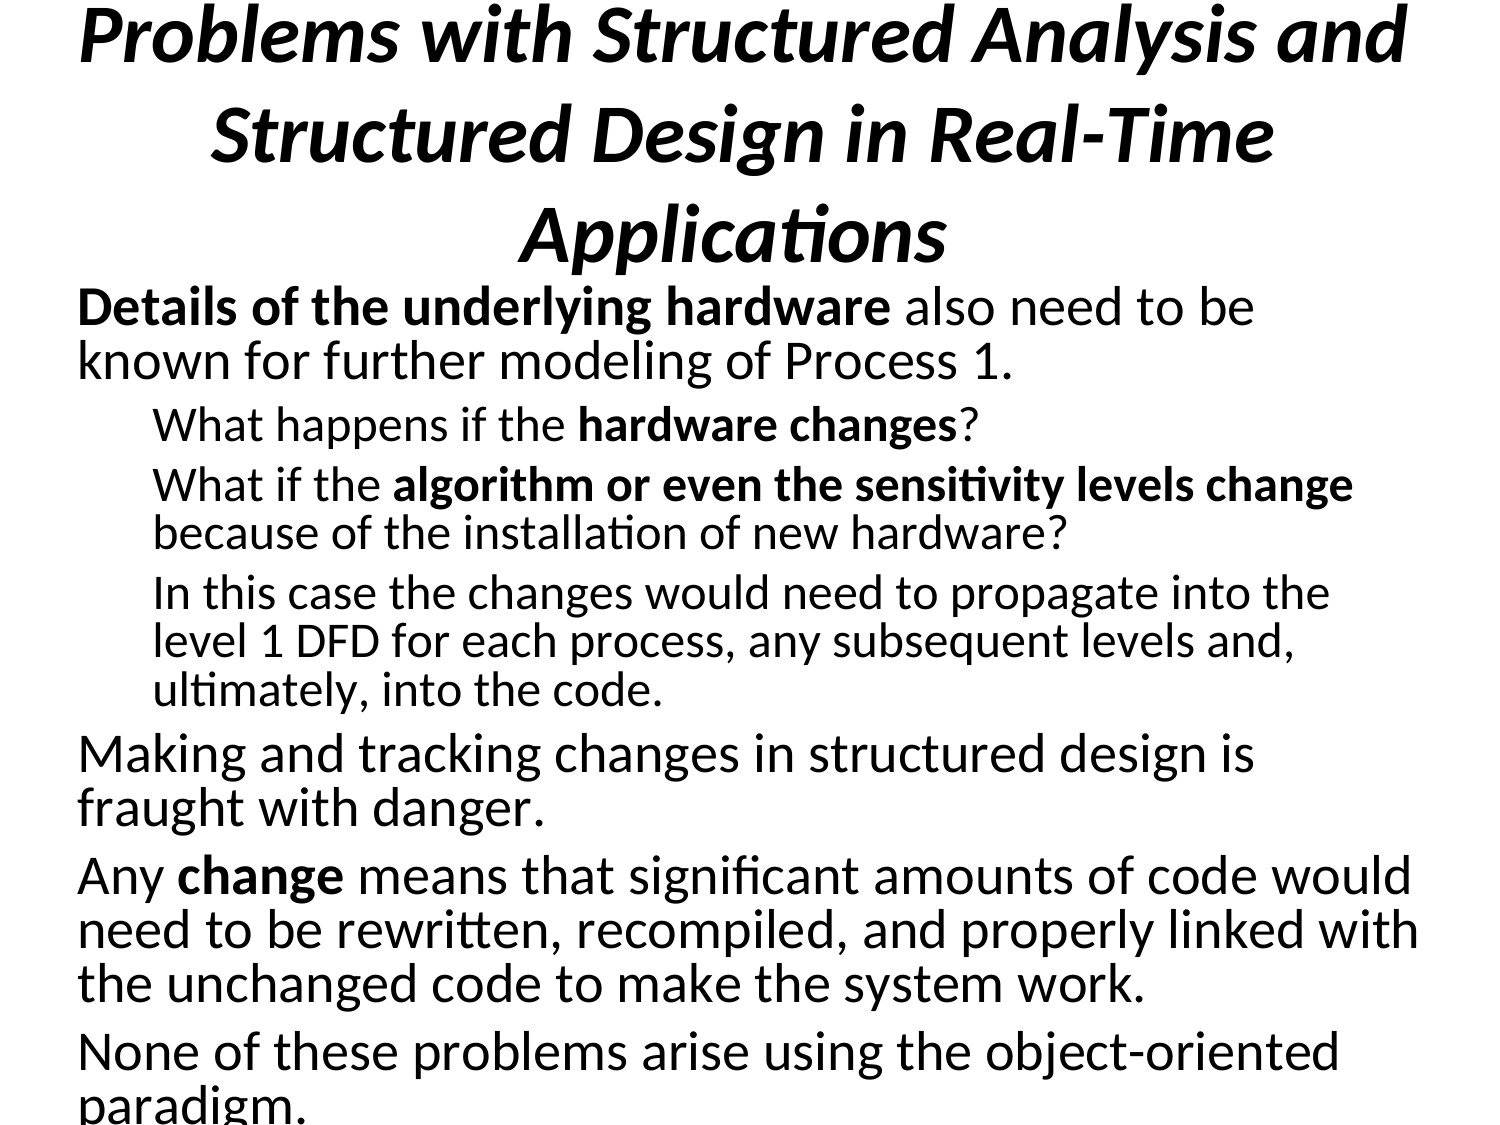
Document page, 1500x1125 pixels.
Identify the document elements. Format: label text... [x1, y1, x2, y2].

subtitle Details of the underlying hardware also need to be known for further modeling of Process 1. What happens if the hardware changes? What if the algorithm or even the sensitivity levels change because of the installation of new hardware? In this case the changes would need to propagate into the level 1 DFD for each process, any subsequent levels and, ultimately, into the code. Making and tracking changes in structured design is fraught with danger. Any change means that significant amounts of code would need to be rewritten, recompiled, and properly linked with the unchanged code to make the system work. None of these problems arise using the object-oriented paradigm. [62, 275, 1438, 1125]
title Problems with Structured Analysis and Structured Design in Real-Time Applications [0, 21, 1488, 238]
